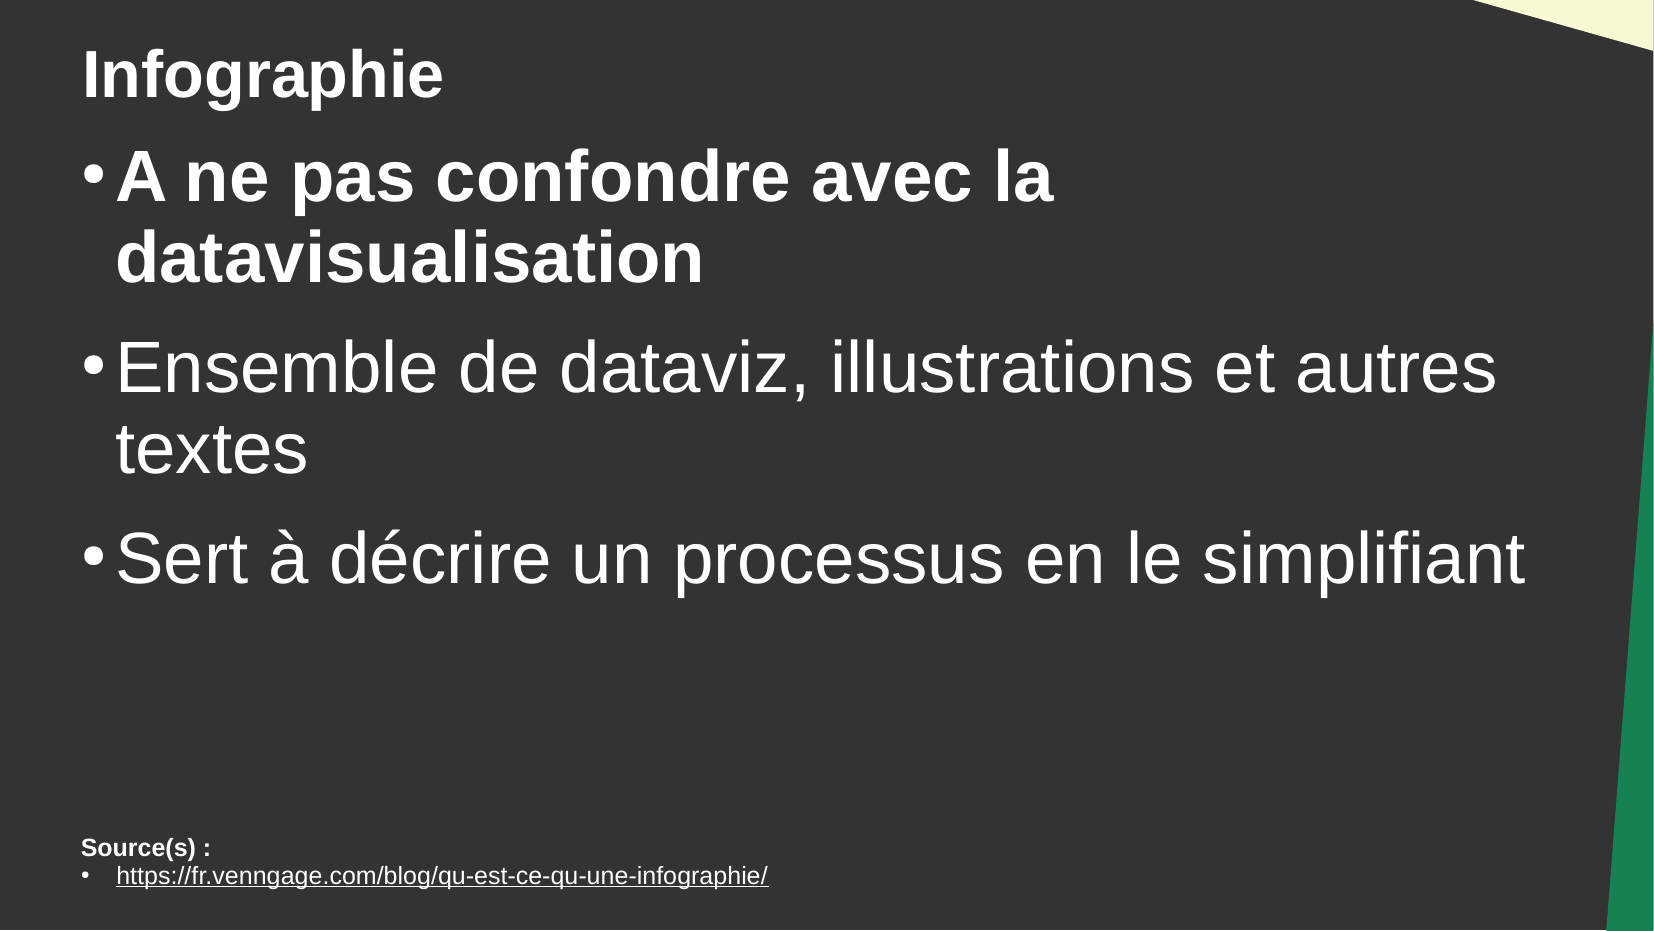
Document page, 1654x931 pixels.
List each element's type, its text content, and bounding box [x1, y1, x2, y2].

text_box [1473, 0, 1654, 52]
text_box Source(s) : https://fr.venngage.com/blog/qu-est-ce-qu-une-infographie/ [66, 826, 1483, 926]
list A ne pas confondre avec la datavisualisation Ensemble de dataviz, illustrations et autres textes Sert à décrire un processus en le simplifiant [80, 135, 1560, 674]
title Infographie [82, 37, 1571, 122]
text_box [1606, 313, 1654, 931]
